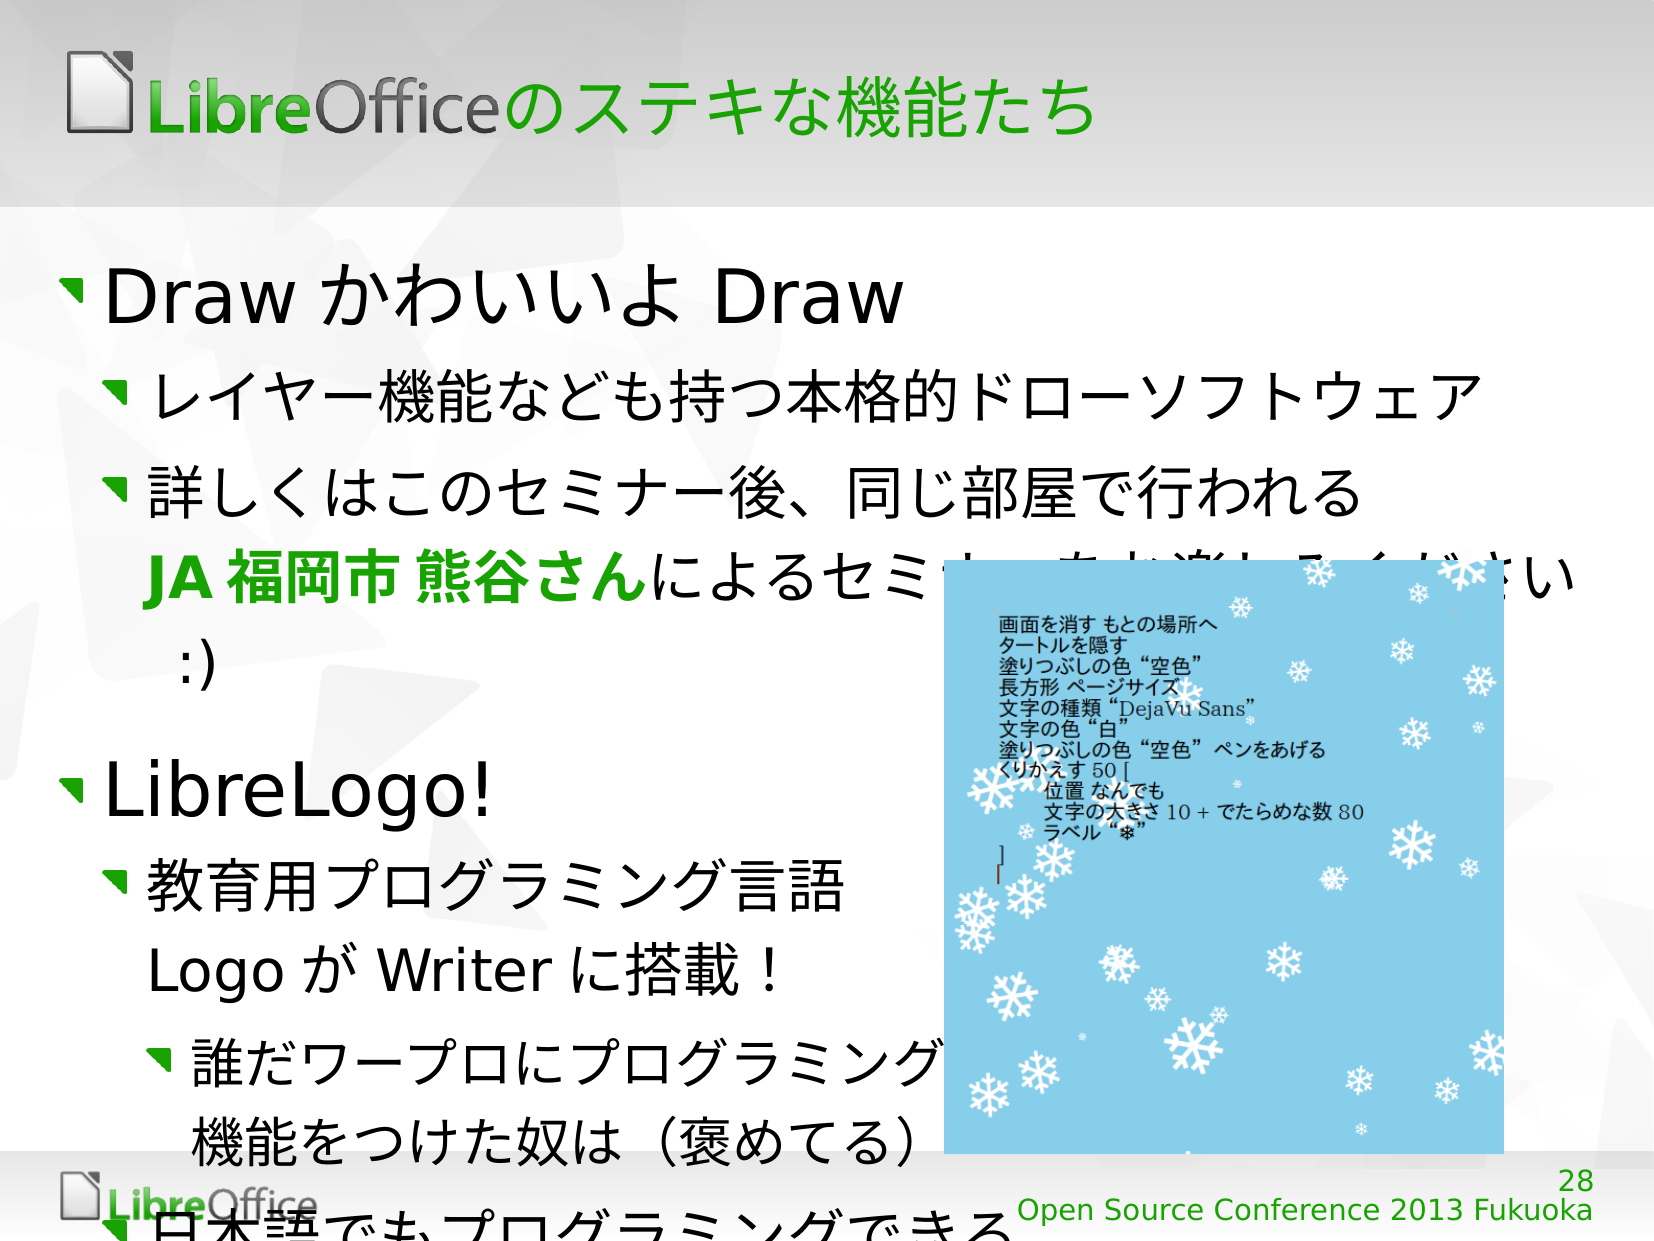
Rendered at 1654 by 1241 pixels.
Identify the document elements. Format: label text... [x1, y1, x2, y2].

title のステキな機能たち [501, 29, 1595, 178]
picture [224, 1229, 231, 1240]
picture [944, 560, 1504, 1154]
picture [915, 548, 1654, 1169]
picture [41, 1152, 337, 1241]
picture [161, 1216, 190, 1232]
picture [0, 0, 783, 931]
list DrawかわいいよDraw レイヤー機能なども持つ本格的ドローソフトウェア 詳しくはこのセミナー後、同じ部屋で行われる JA福岡市 熊谷さんによるセミナーをお楽しみください :) LibreLogo! 教育用プログラミング言語 LogoがWriterに搭載！ 誰だワープロにプログラミング 機能をつけた奴は（褒めてる） 日本語でもプログラミングできる プログラムで描いた図形は 他のソフトにコピペできるので ちょっと実用的（かも？） [59, 236, 1595, 1163]
picture [161, 1236, 190, 1240]
picture [235, 1229, 243, 1240]
